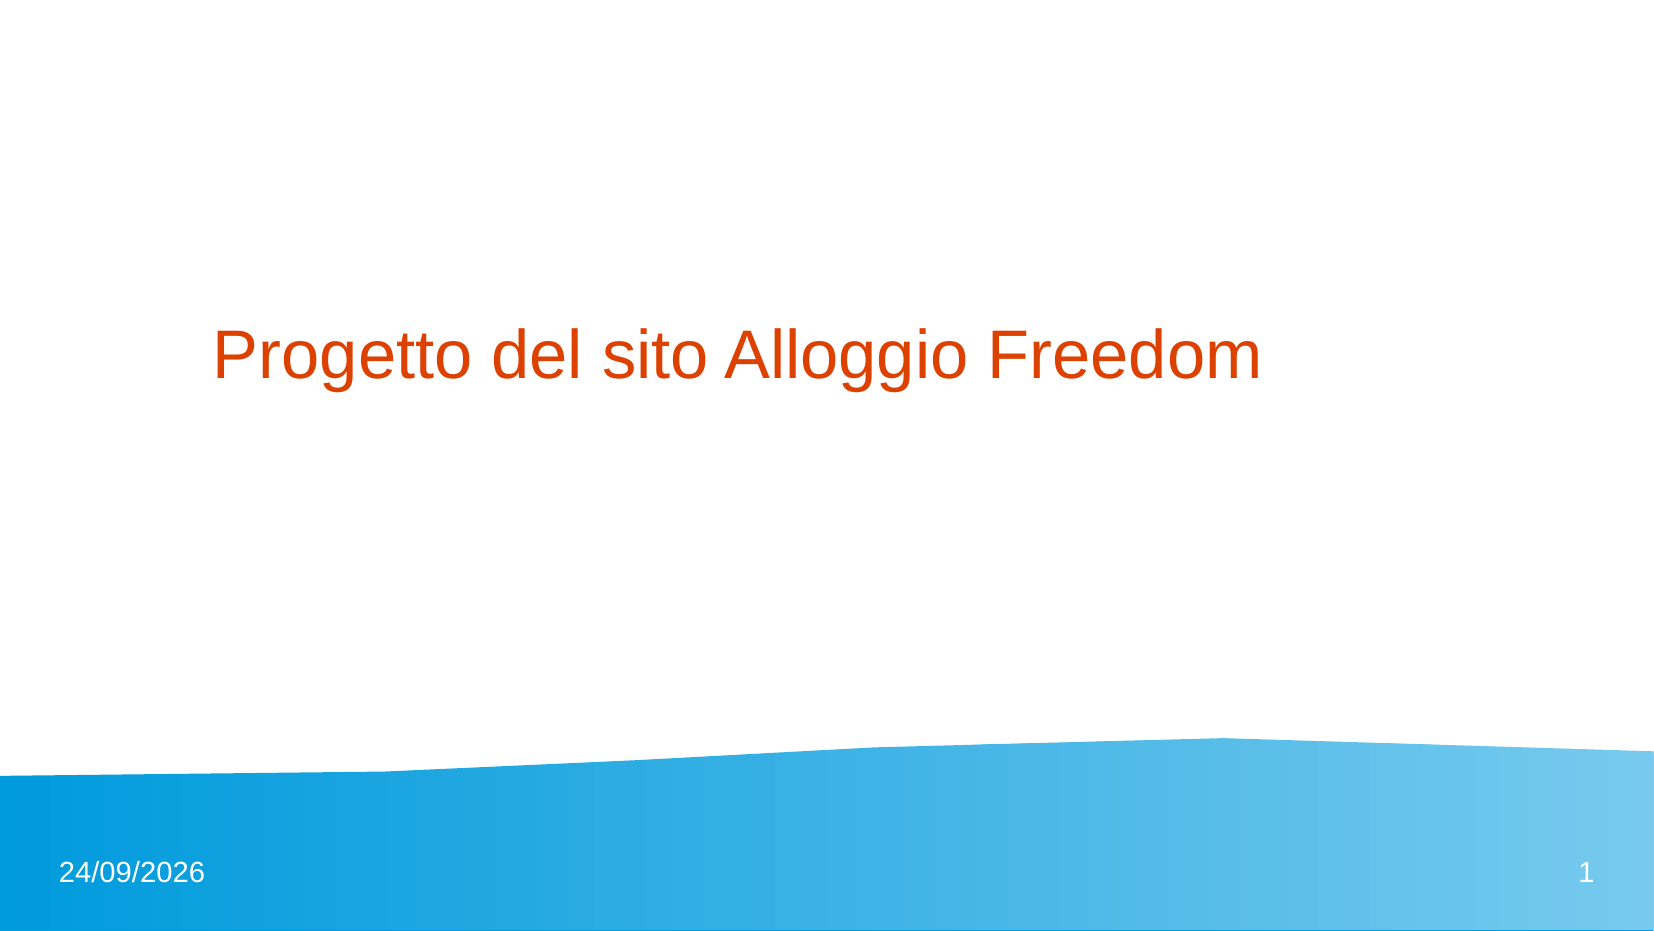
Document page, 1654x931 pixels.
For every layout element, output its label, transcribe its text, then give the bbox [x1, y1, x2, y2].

title Progetto del sito Alloggio Freedom [0, 265, 1477, 443]
